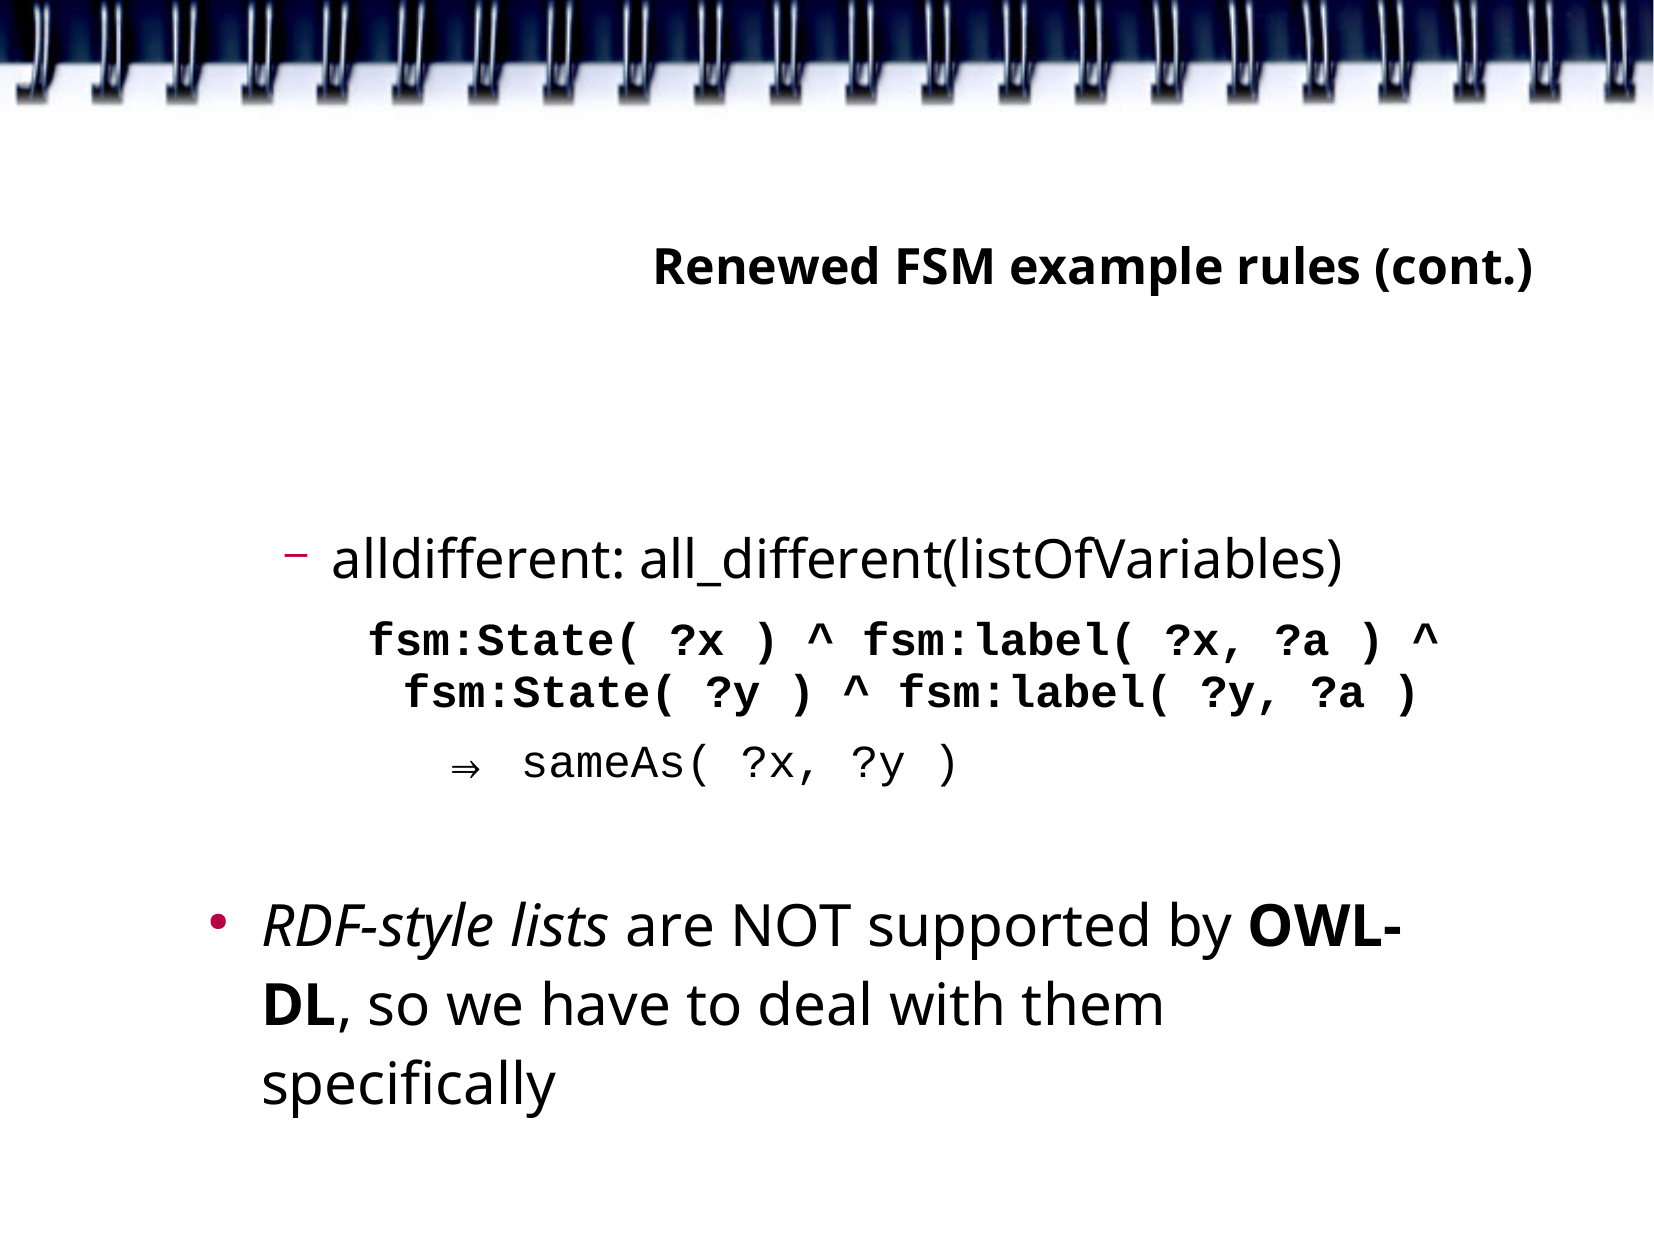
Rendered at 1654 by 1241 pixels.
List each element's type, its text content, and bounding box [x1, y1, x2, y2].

picture [0, 0, 1654, 121]
title Renewed FSM example rules (cont.) [139, 161, 1535, 370]
list alldifferent: all_different(listOfVariables) fsm:State( ?x ) ^ fsm:label( ?x, ?a ) ^ fsm:State( ?y ) ^ fsm:label( ?y, ?a ) ⇒ sameAs( ?x, ?y ) RDF-style lists are NOT supported by OWL-DL, so we have to deal with them specifically [190, 520, 1472, 1160]
